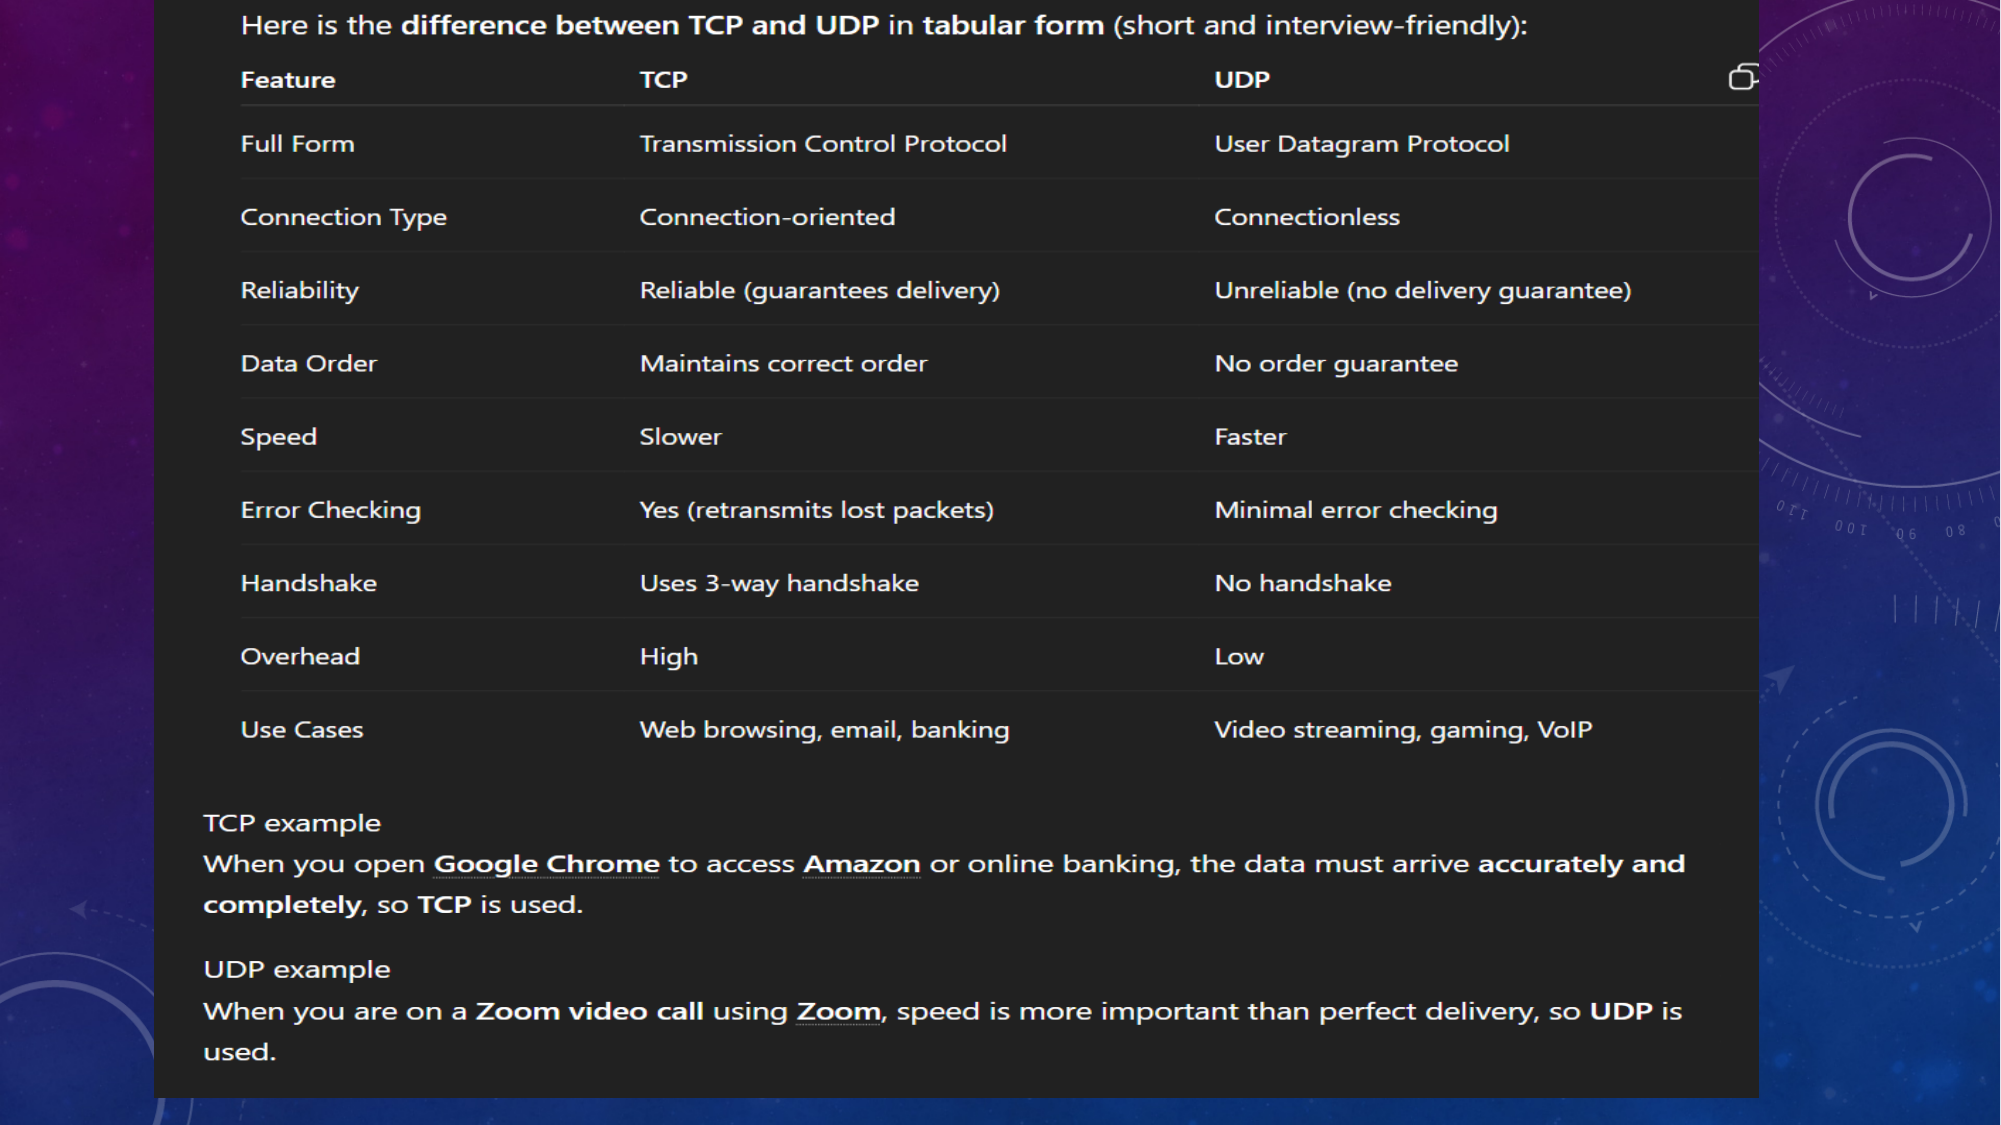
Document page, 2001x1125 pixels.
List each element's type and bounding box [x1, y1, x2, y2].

picture [154, 0, 1759, 1098]
